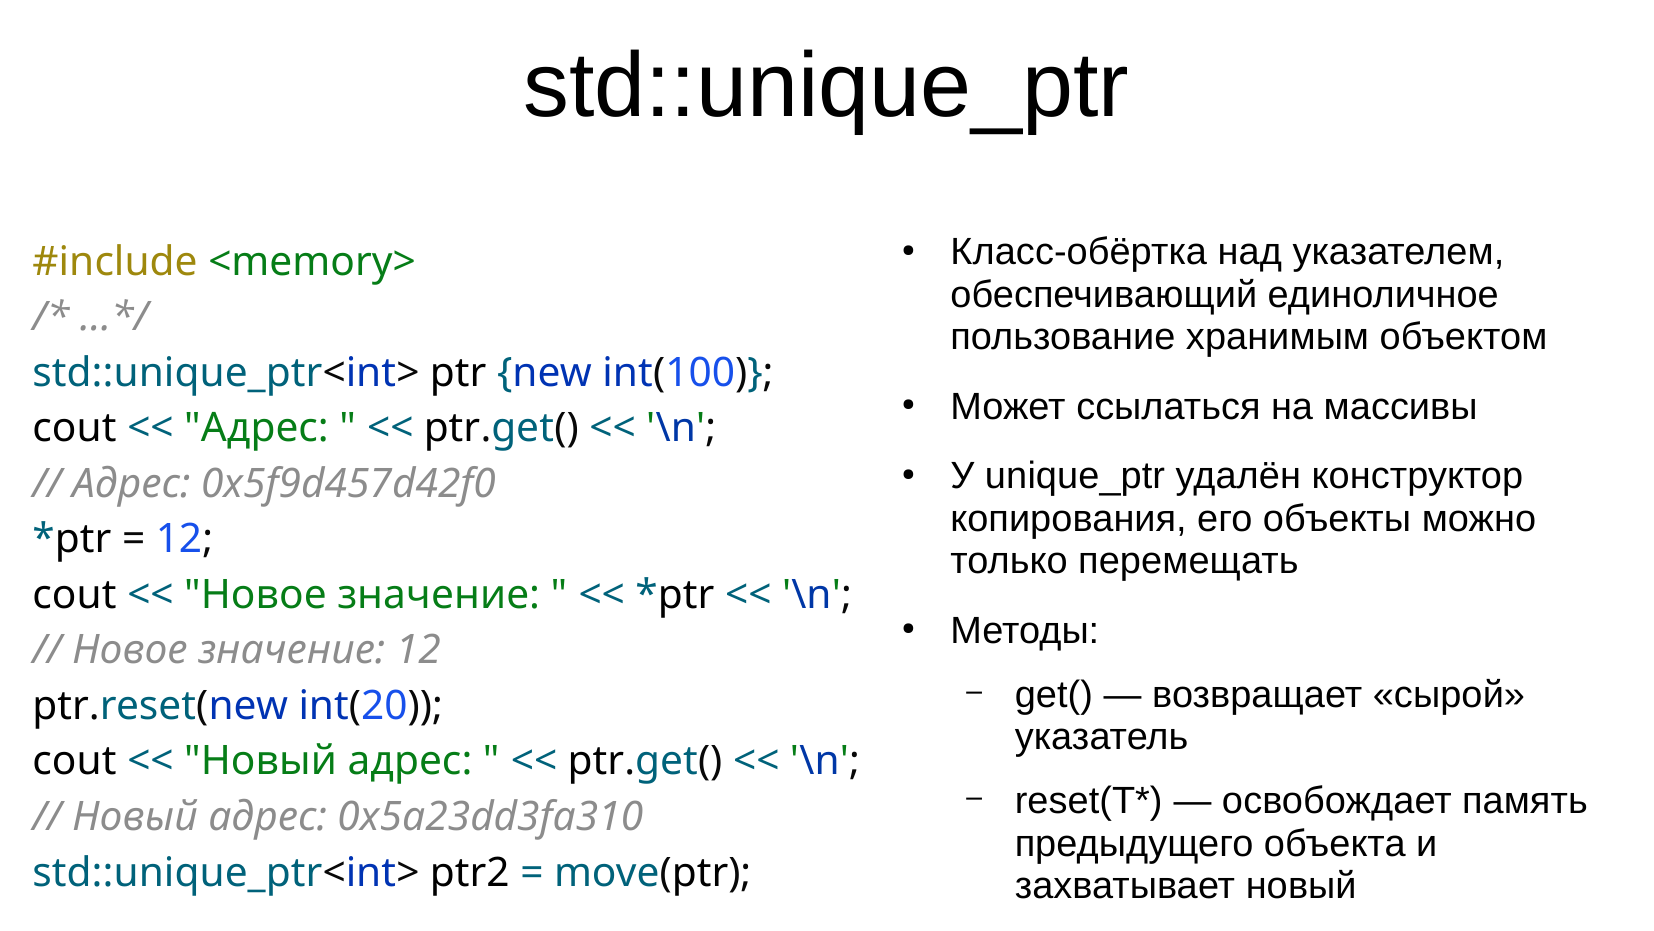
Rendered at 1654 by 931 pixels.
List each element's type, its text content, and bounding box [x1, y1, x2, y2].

title std::unique_ptr [82, 7, 1571, 163]
text_box #include <memory> /* ...*/ std::unique_ptr<int> ptr {new int(100)}; cout << "Адрес: " << ptr.get() << '\n'; // Адрес: 0x5f9d457d42f0 *ptr = 12; cout << "Новое значение: " << *ptr << '\n'; // Новое значение: 12 ptr.reset(new int(20)); cout << "Новый адрес: " << ptr.get() << '\n'; // Новый адрес: 0x5a23dd3fa310 std::unique_ptr<int> ptr2 = move(ptr); [17, 224, 886, 906]
list Класс-обёртка над указателем, обеспечивающий единоличное пользование хранимым объектом Может ссылаться на массивы У unique_ptr удалён конструктор копирования, его объекты можно только перемещать Методы: get() — возвращает «сырой» указатель reset(T*) — освобождает память предыдущего объекта и захватывает новый [885, 230, 1625, 910]
